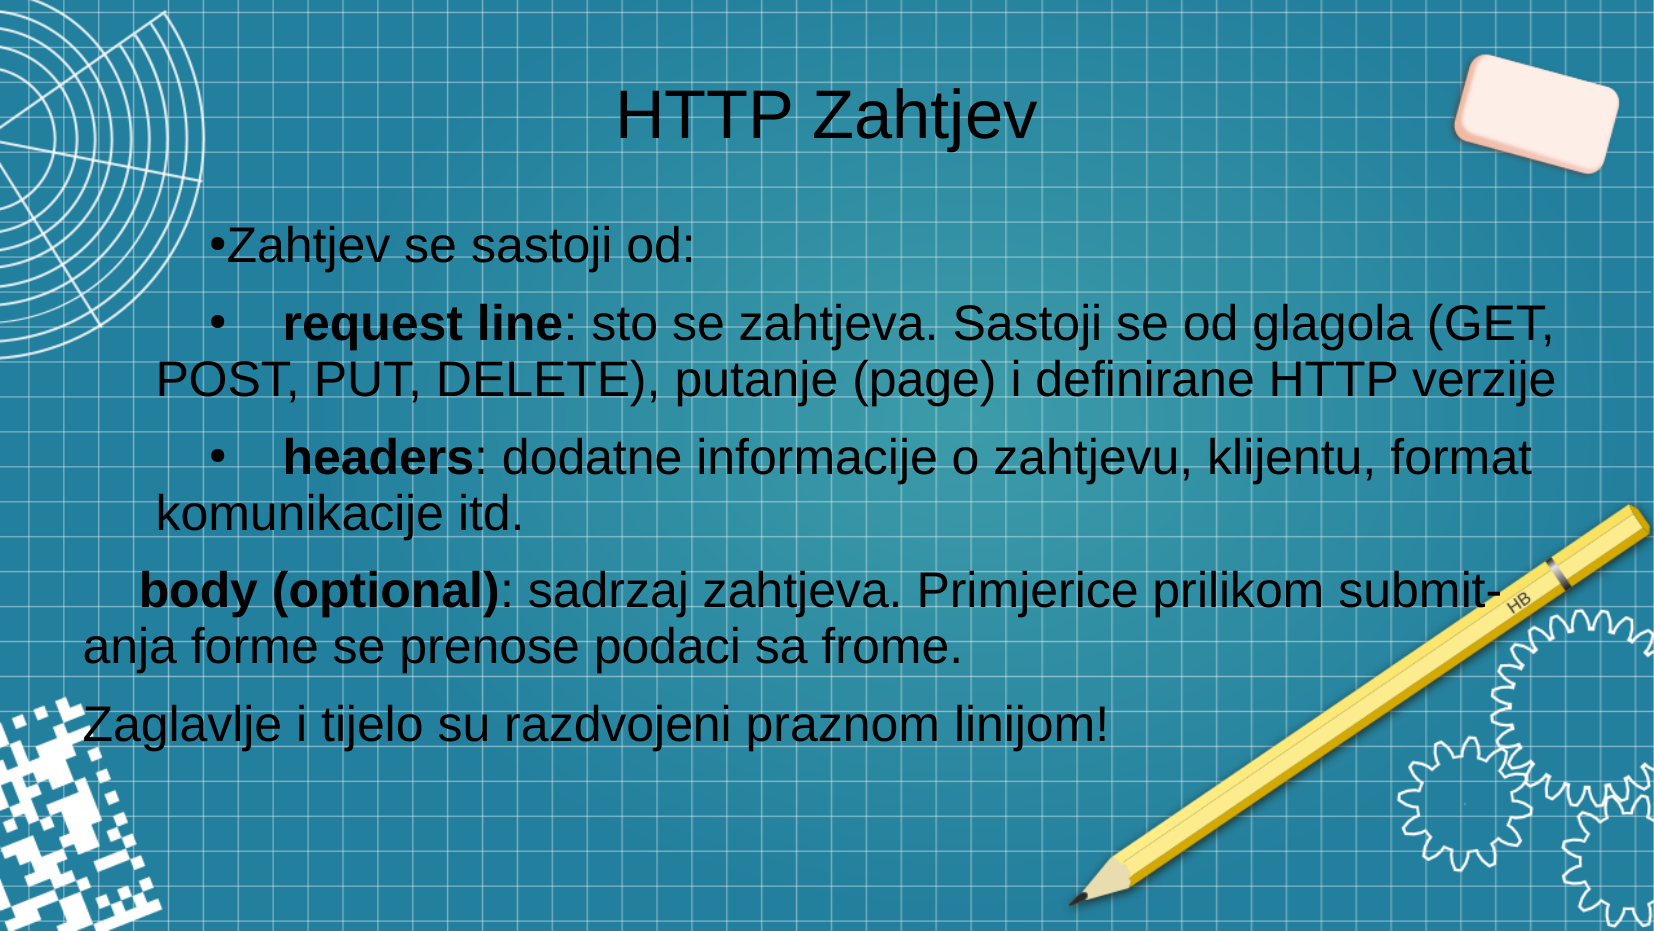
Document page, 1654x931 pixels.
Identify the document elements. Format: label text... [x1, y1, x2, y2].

list Zahtjev se sastoji od: request line: sto se zahtjeva. Sastoji se od glagola (GET, POST, PUT, DELETE), putanje (page) i definirane HTTP verzije headers: dodatne informacije o zahtjevu, klijentu, format komunikacije itd. body (optional): sadrzaj zahtjeva. Primjerice prilikom submit-anja forme se prenose podaci sa frome. Zaglavlje i tijelo su razdvojeni praznom linijom! [82, 217, 1571, 758]
title HTTP Zahtjev [82, 37, 1571, 193]
picture [0, 0, 1654, 931]
